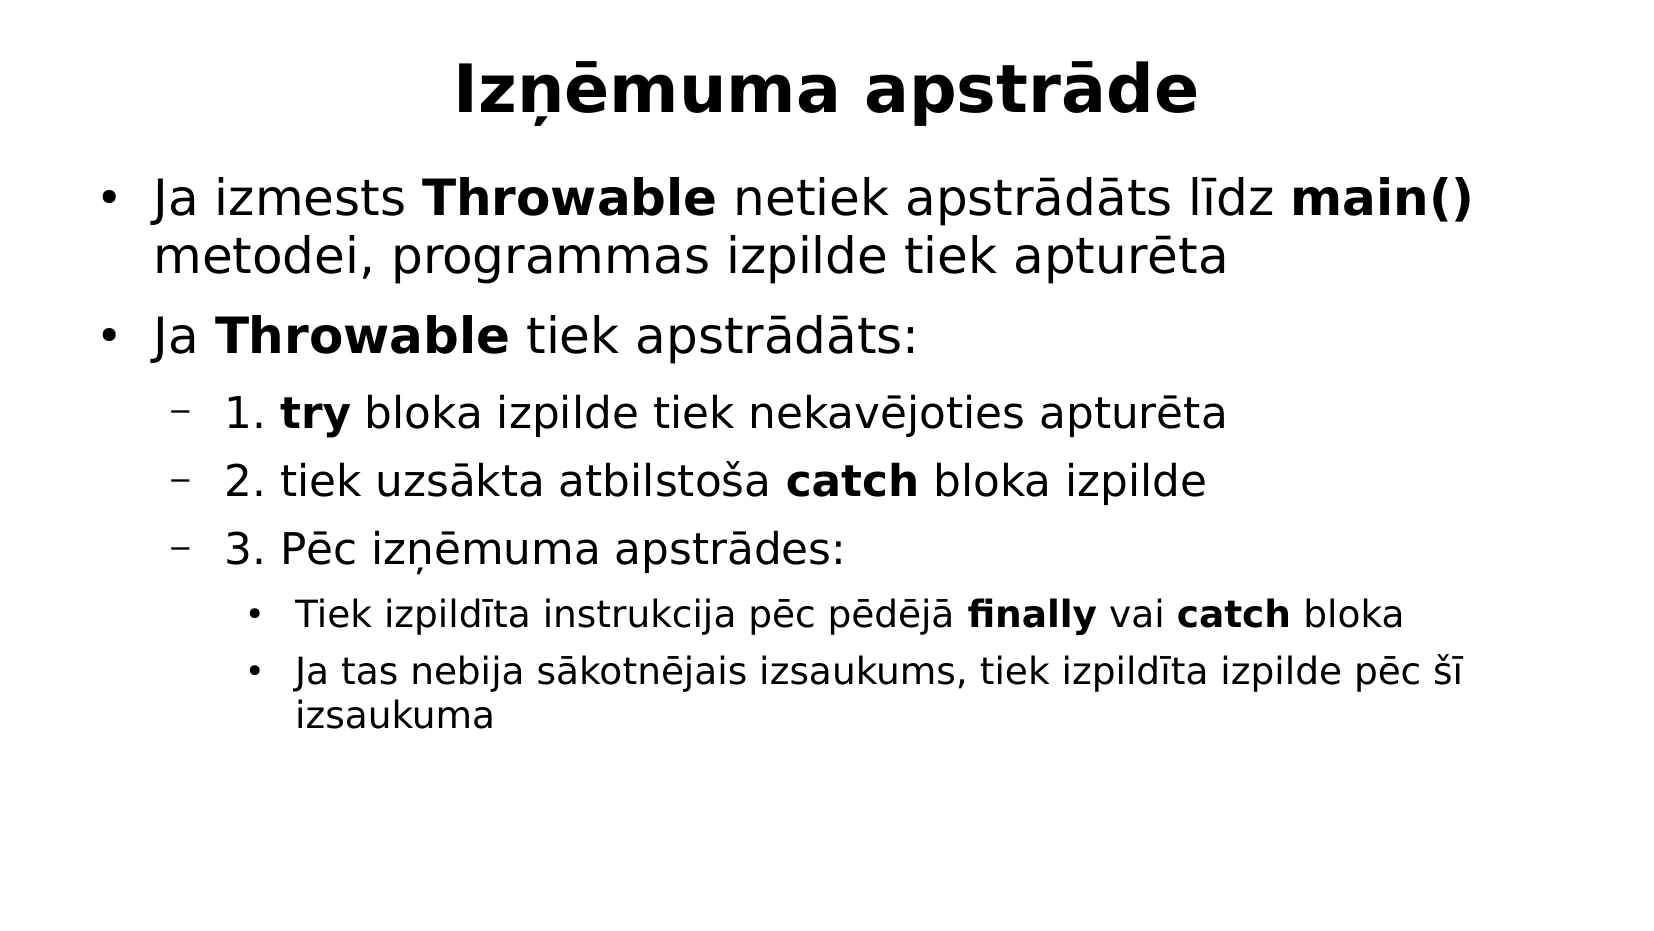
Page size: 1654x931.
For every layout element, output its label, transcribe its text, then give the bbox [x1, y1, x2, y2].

title Izņēmuma apstrāde [82, 37, 1571, 142]
list Ja izmests Throwable netiek apstrādāts līdz main() metodei, programmas izpilde tiek apturēta Ja Throwable tiek apstrādāts: 1. try bloka izpilde tiek nekavējoties apturēta 2. tiek uzsākta atbilstoša catch bloka izpilde 3. Pēc izņēmuma apstrādes: Tiek izpildīta instrukcija pēc pēdējā finally vai catch bloka Ja tas nebija sākotnējais izsaukums, tiek izpildīta izpilde pēc šī izsaukuma [82, 168, 1538, 889]
